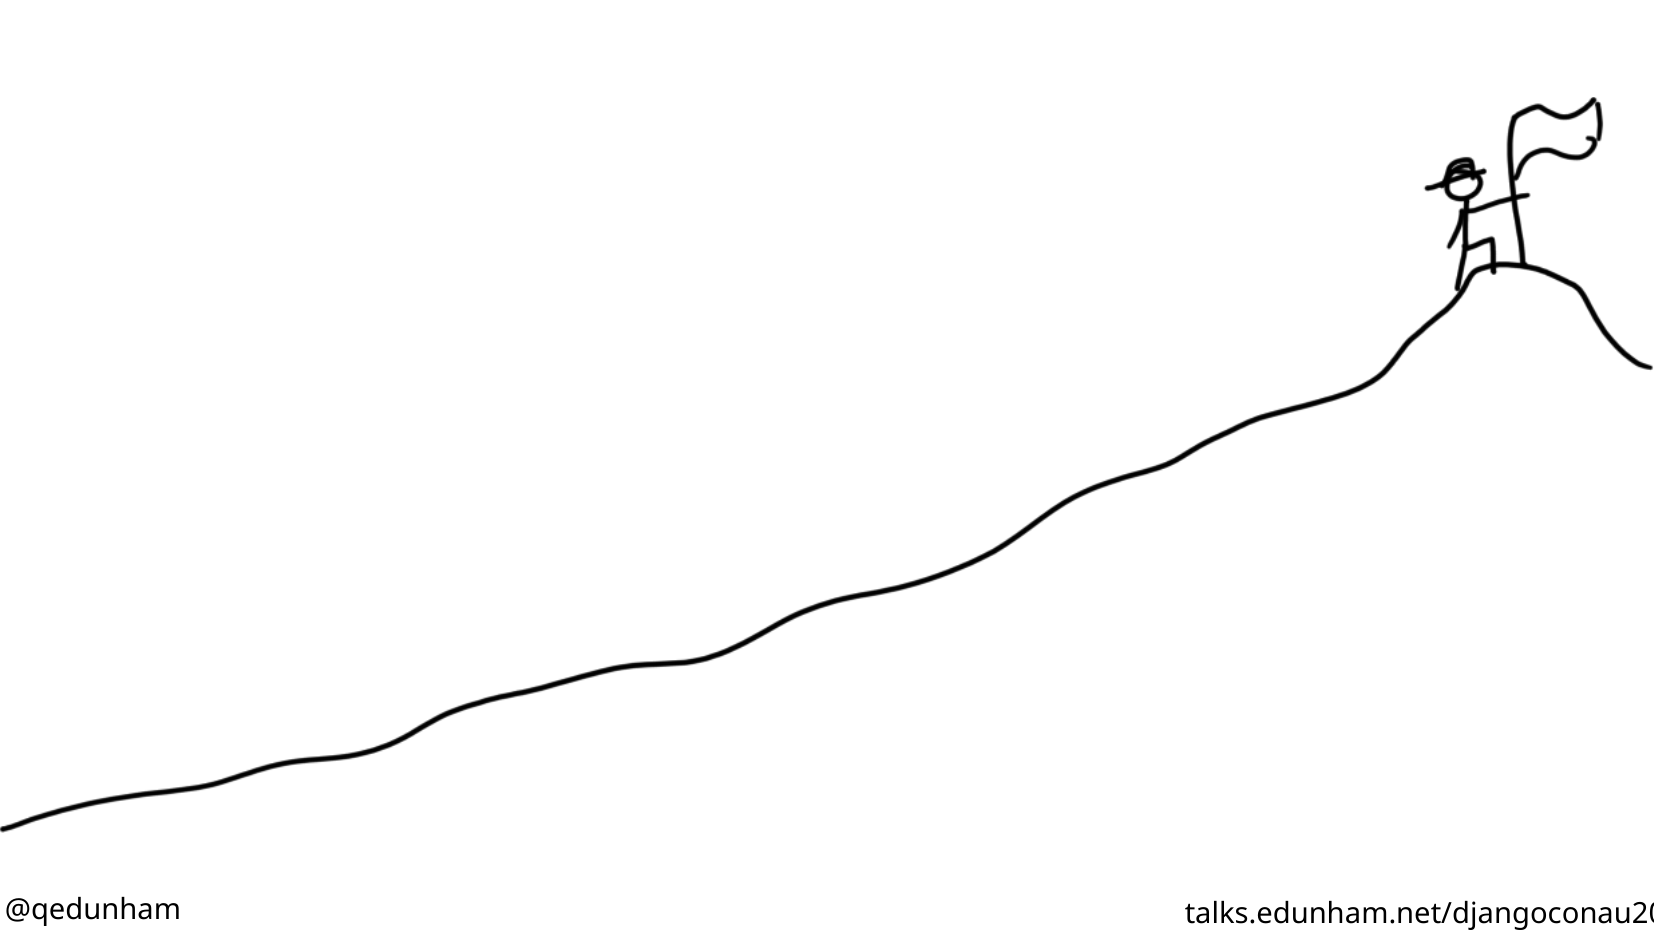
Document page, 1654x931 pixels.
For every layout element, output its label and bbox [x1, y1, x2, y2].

picture [0, 97, 1654, 833]
